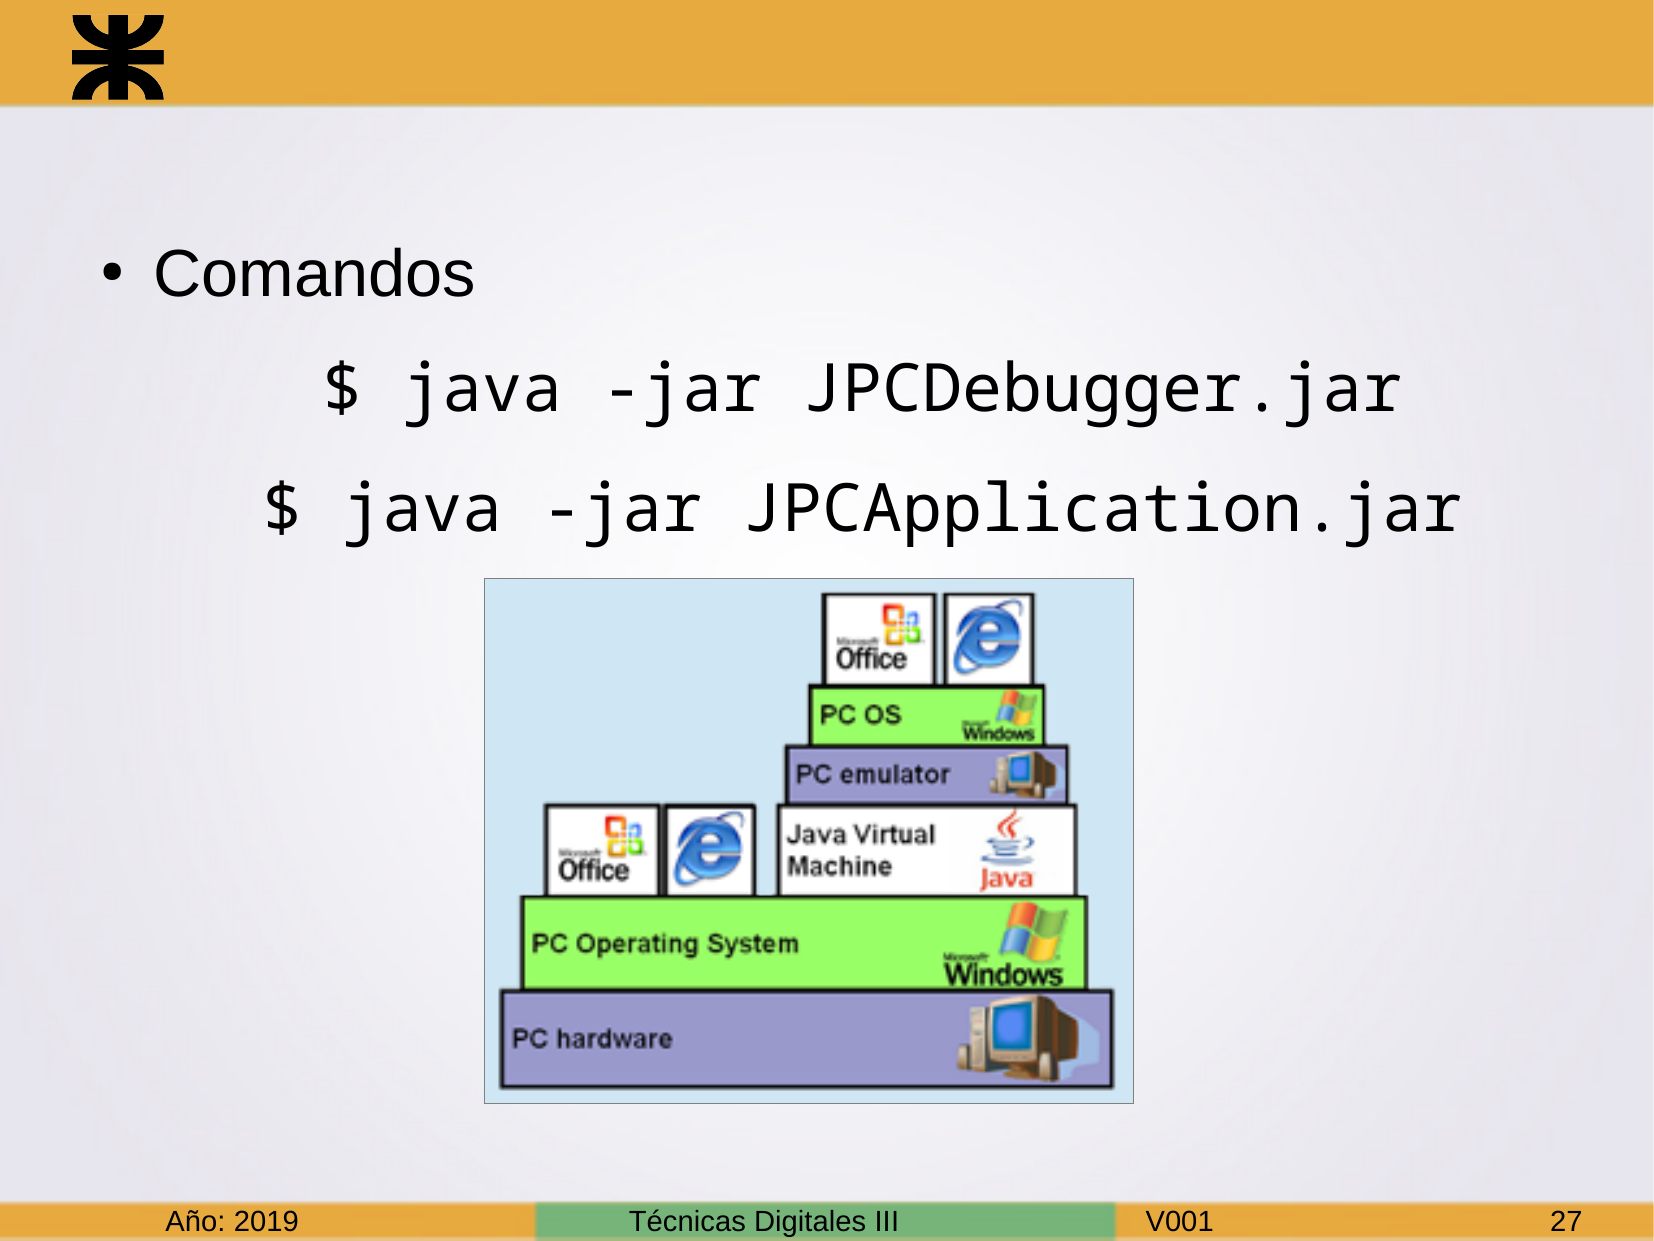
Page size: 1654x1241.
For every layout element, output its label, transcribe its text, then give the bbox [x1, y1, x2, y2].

list Comandos $ java -jar JPCDebugger.jar $ java -jar JPCApplication.jar [82, 236, 1571, 956]
picture [0, 0, 1654, 1241]
